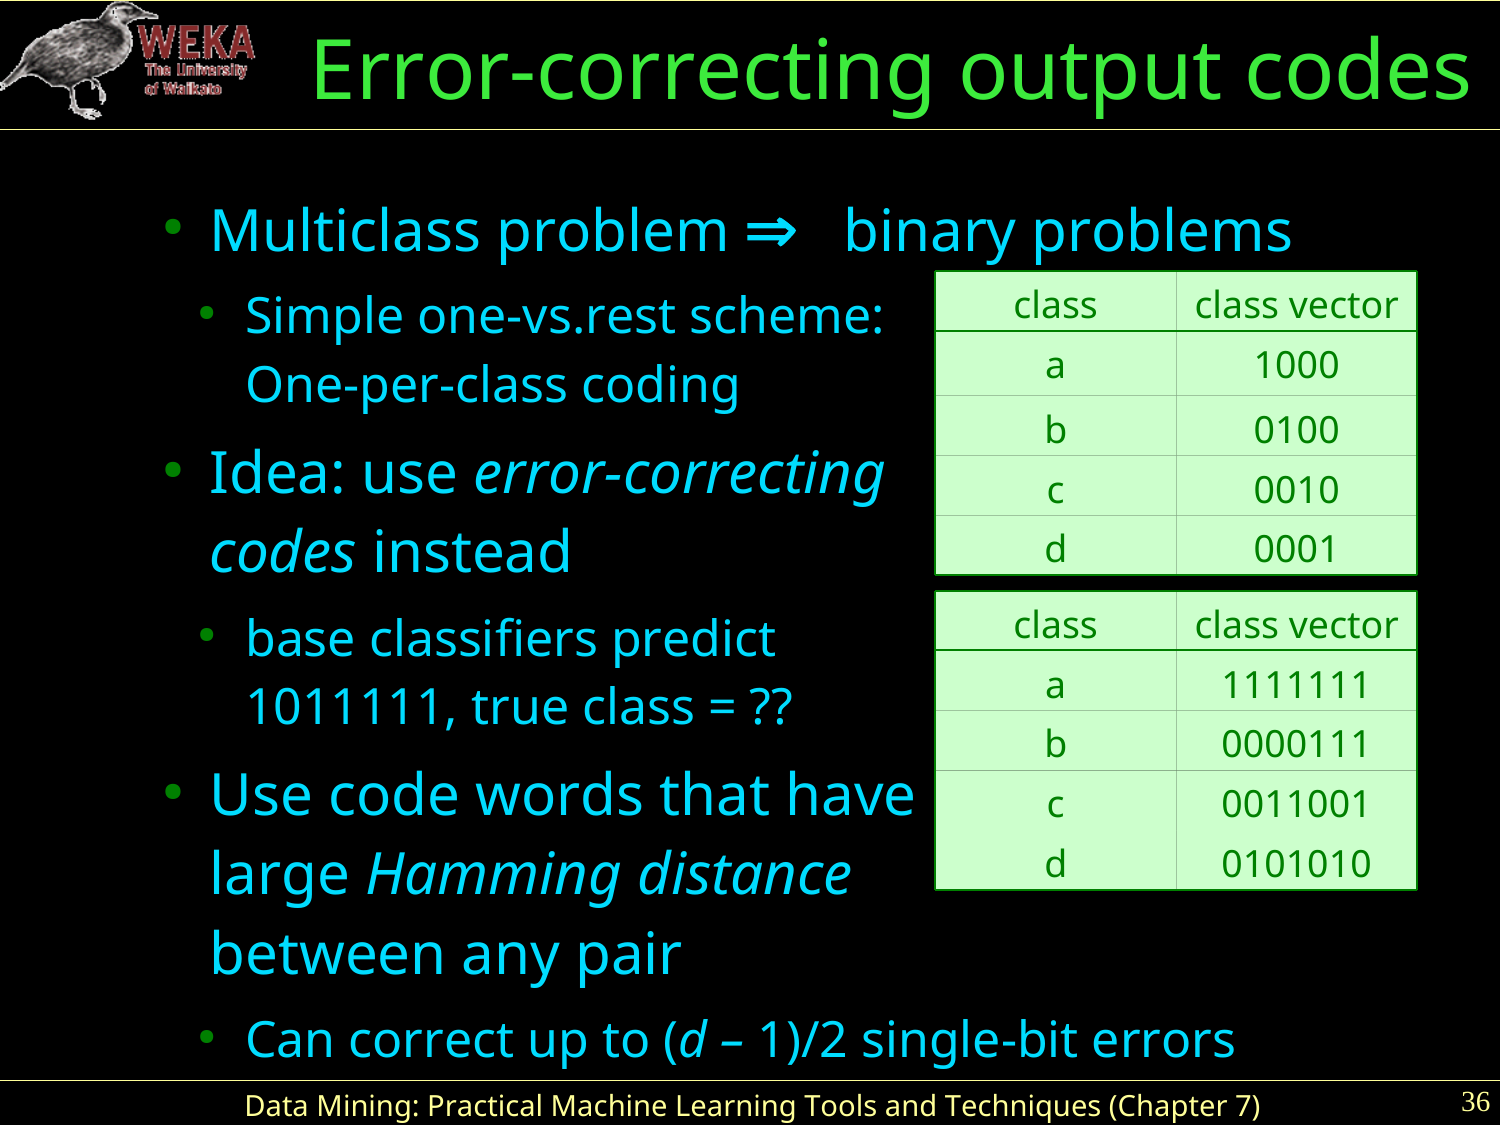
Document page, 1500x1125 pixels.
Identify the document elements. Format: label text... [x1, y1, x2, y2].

text_box class [936, 592, 1177, 649]
text_box 1000 [1177, 332, 1416, 396]
text_box class vector [1177, 592, 1416, 649]
title Error-correcting output codes [295, 0, 1500, 148]
text_box 0001 [1177, 516, 1416, 574]
text_box d [936, 831, 1177, 889]
text_box 0011001 [1177, 771, 1416, 831]
text_box b [936, 711, 1177, 771]
text_box c [936, 771, 1177, 831]
text_box a [936, 332, 1177, 396]
text_box class [936, 272, 1177, 330]
text_box Multiclass problem  binary problems Simple one-vs.rest scheme: One-per-class coding Idea: use error-correcting codes instead base classifiers predict 1011111, true class = ?? Use code words that have large Hamming distance between any pair Can correct up to (d – 1)/2 single-bit errors [147, 181, 1386, 954]
text_box d [936, 516, 1177, 574]
picture [0, 1, 266, 129]
text_box class vector [1177, 272, 1416, 330]
text_box b [936, 396, 1177, 456]
text_box 0010 [1177, 456, 1416, 516]
text_box 0101010 [1177, 831, 1416, 889]
text_box c [936, 456, 1177, 516]
text_box 0000111 [1177, 711, 1416, 771]
text_box a [936, 651, 1177, 711]
text_box 1111111 [1177, 651, 1416, 711]
text_box 0100 [1177, 396, 1416, 456]
